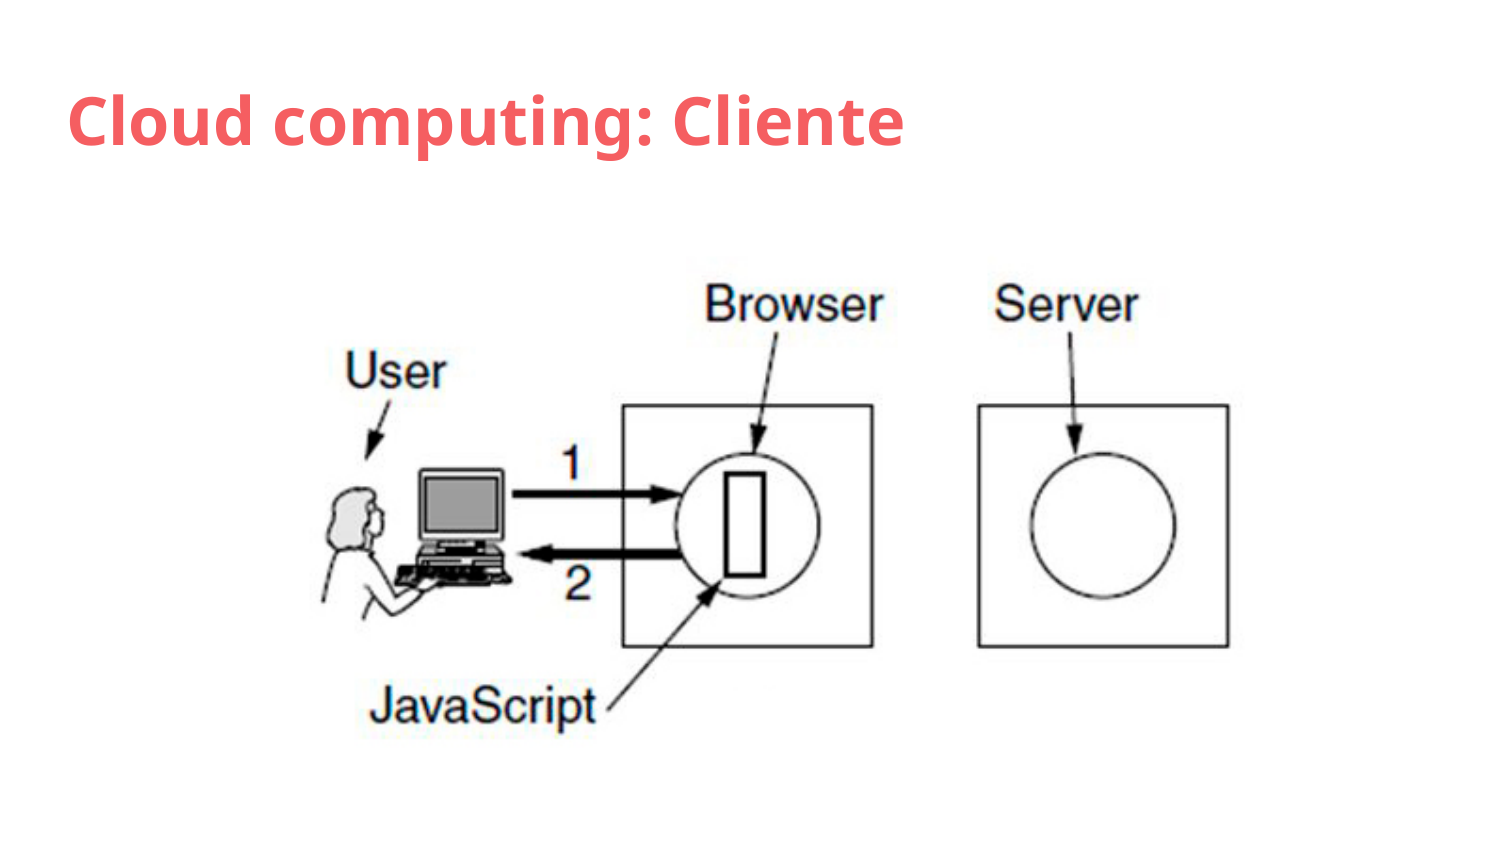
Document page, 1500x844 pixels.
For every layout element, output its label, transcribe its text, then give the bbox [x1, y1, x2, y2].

picture [137, 191, 1363, 813]
title Cloud computing: Cliente [51, 64, 1449, 167]
